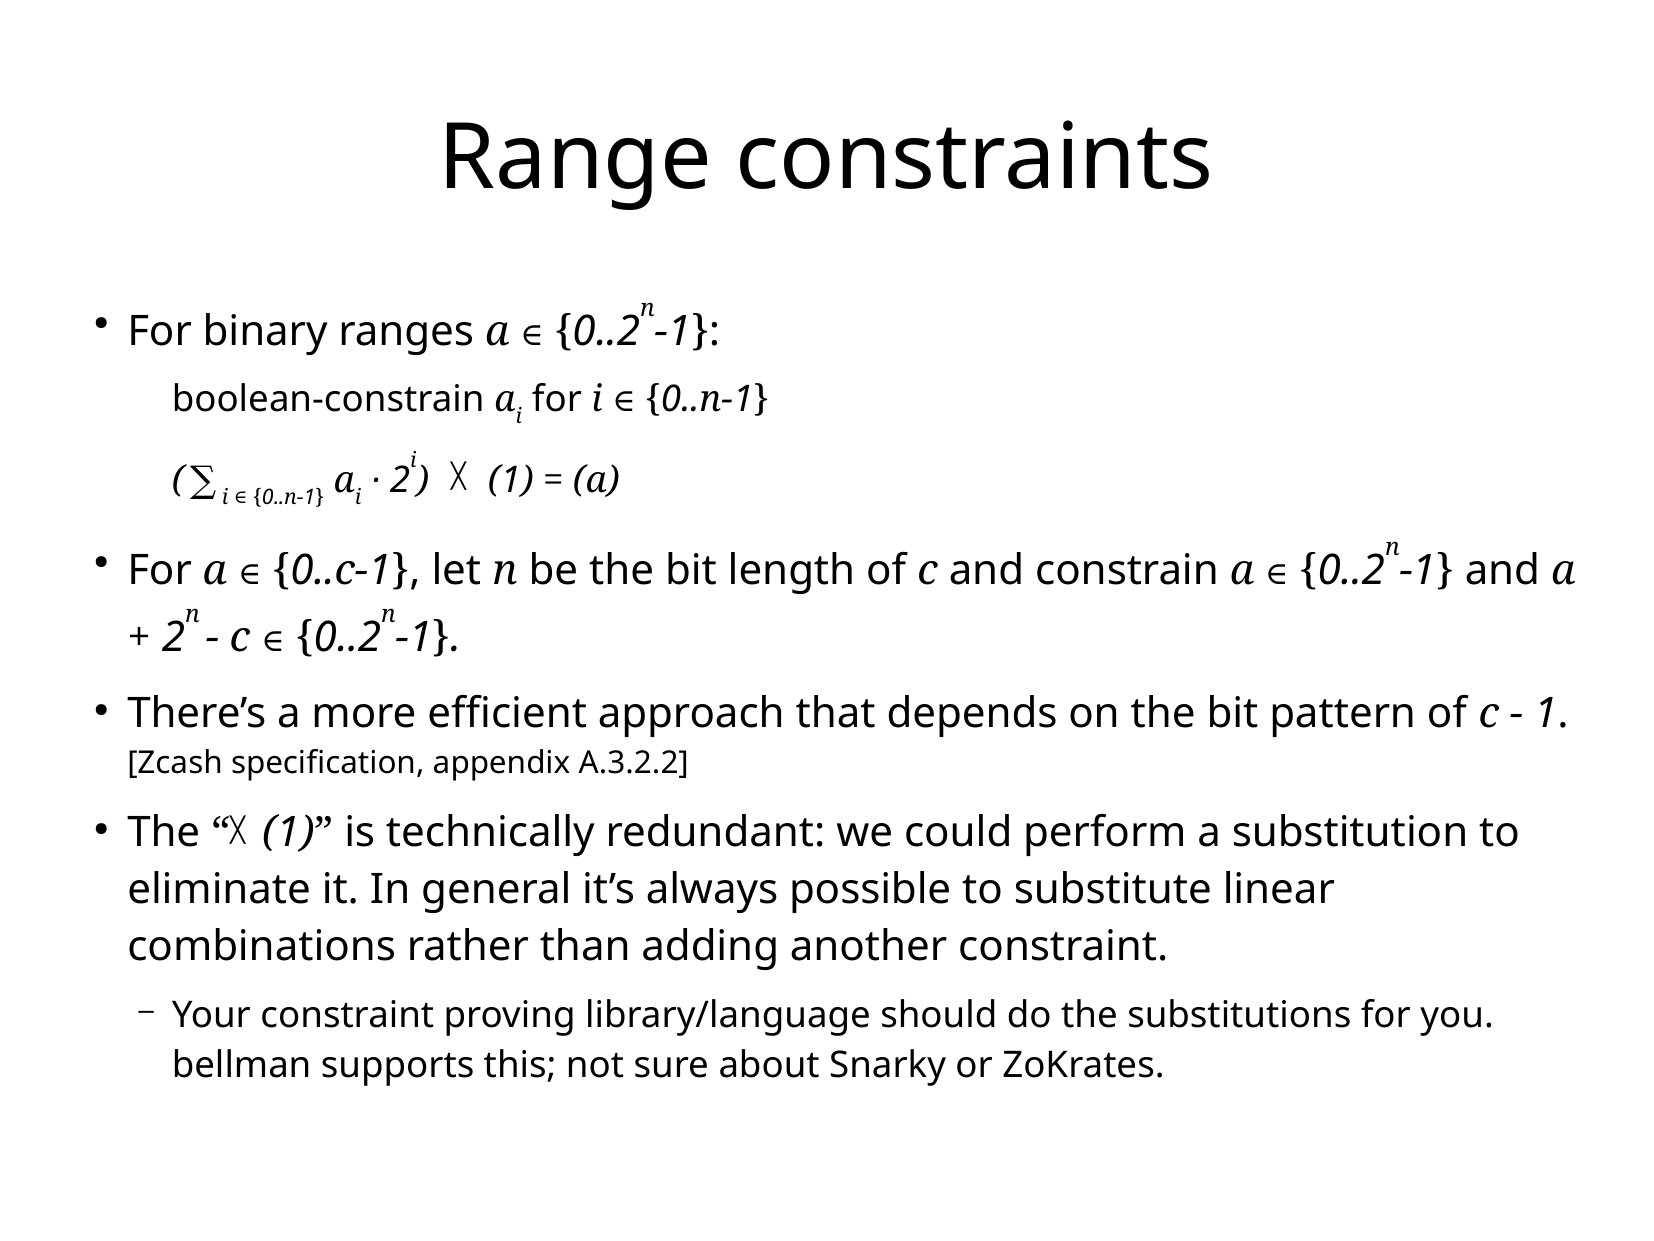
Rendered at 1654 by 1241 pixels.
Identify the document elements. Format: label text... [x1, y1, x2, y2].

list For binary ranges a ∈ {0..2n-1}: boolean-constrain ai for i ∈ {0..n-1} ( ∑ i ∈ {0..n-1} ai · 2i) ╳ (1) = (a) For a ∈ {0..c-1}, let n be the bit length of c and constrain a ∈ {0..2n-1} and a + 2n - c ∈ {0..2n-1}. There’s a more efficient approach that depends on the bit pattern of c - 1. [Zcash specification, appendix A.3.2.2] The “╳ (1)” is technically redundant: we could perform a substitution to eliminate it. In general it’s always possible to substitute linear combinations rather than adding another constraint. Your constraint proving library/language should do the substitutions for you. bellman supports this; not sure about Snarky or ZoKrates. [82, 290, 1607, 1099]
title Range constraints [82, 49, 1571, 257]
